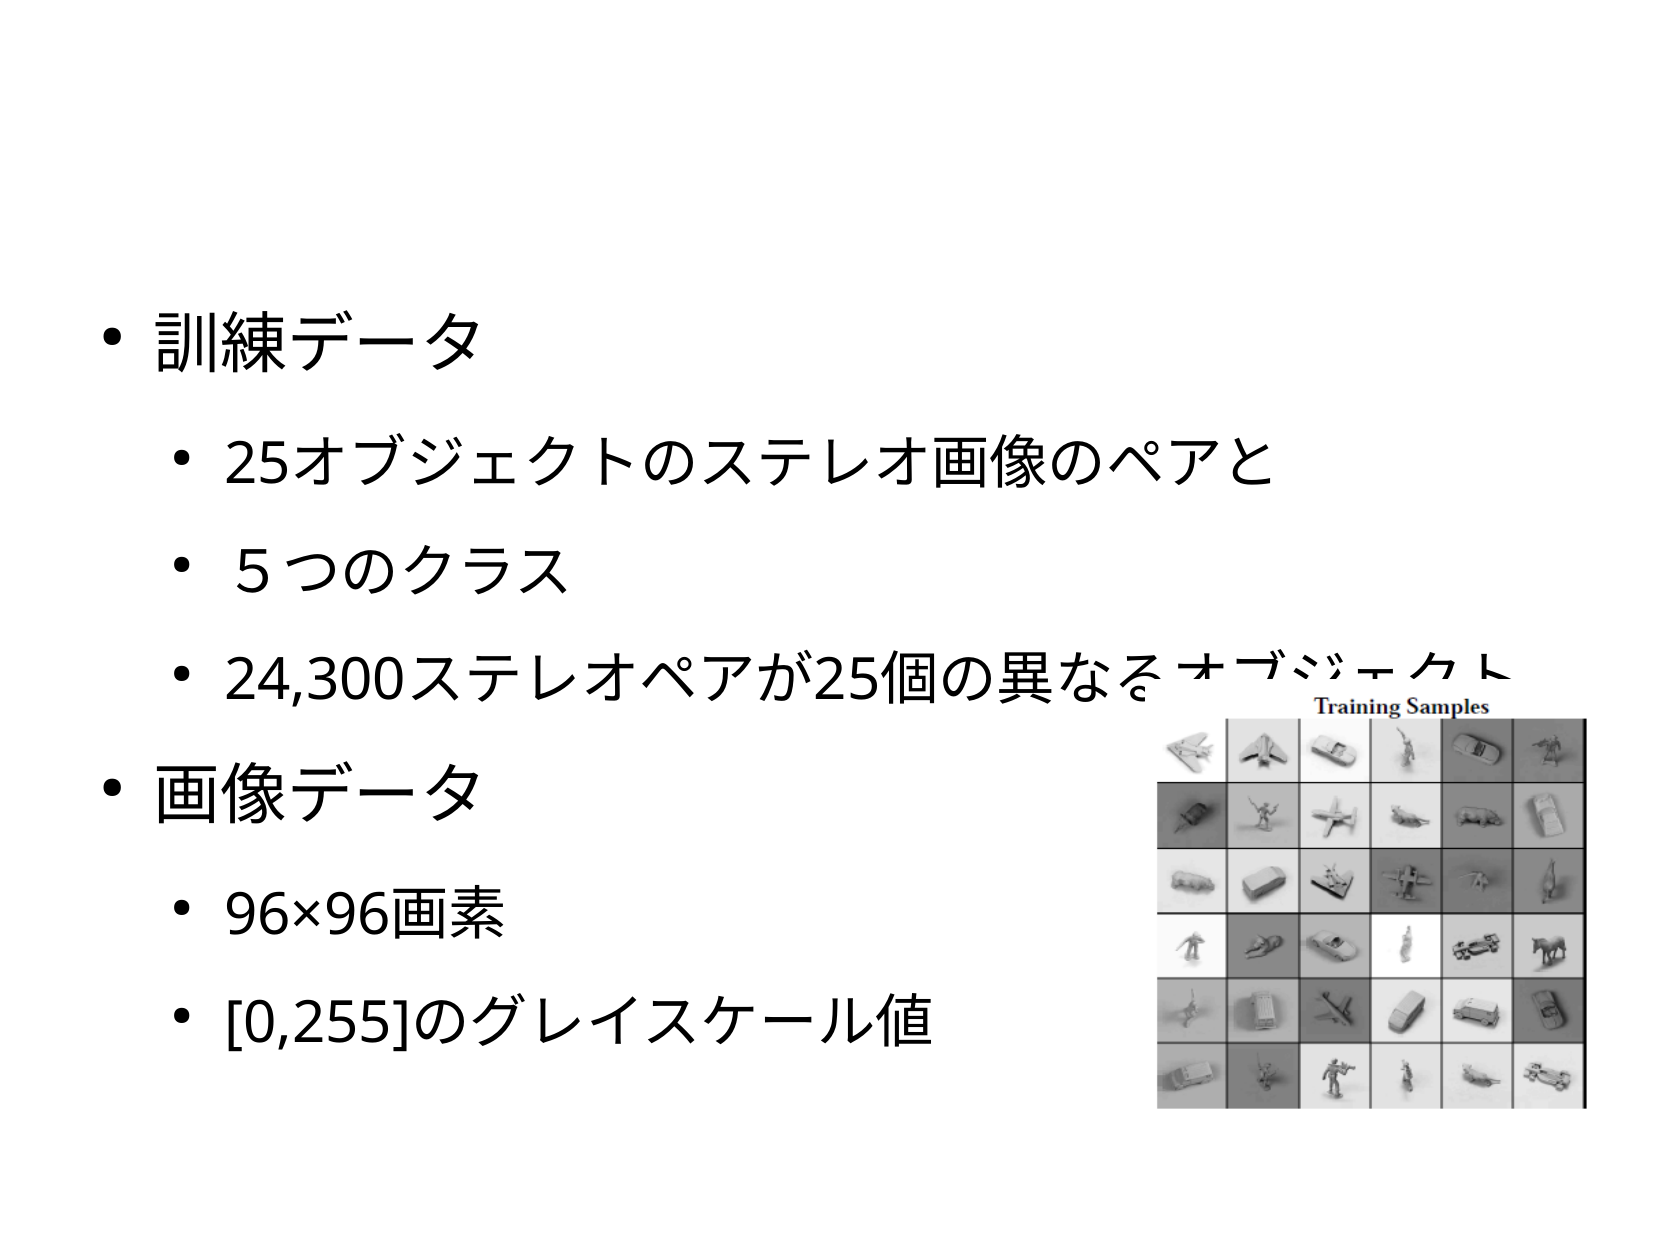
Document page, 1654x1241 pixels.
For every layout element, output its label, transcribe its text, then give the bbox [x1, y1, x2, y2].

list 訓練データ 25オブジェクトのステレオ画像のペアと ５つのクラス 24,300ステレオペアが25個の異なるオブジェクト 画像データ 96×96画素 [0,255]のグレイスケール値 [82, 290, 1571, 1109]
picture [1145, 679, 1595, 1115]
